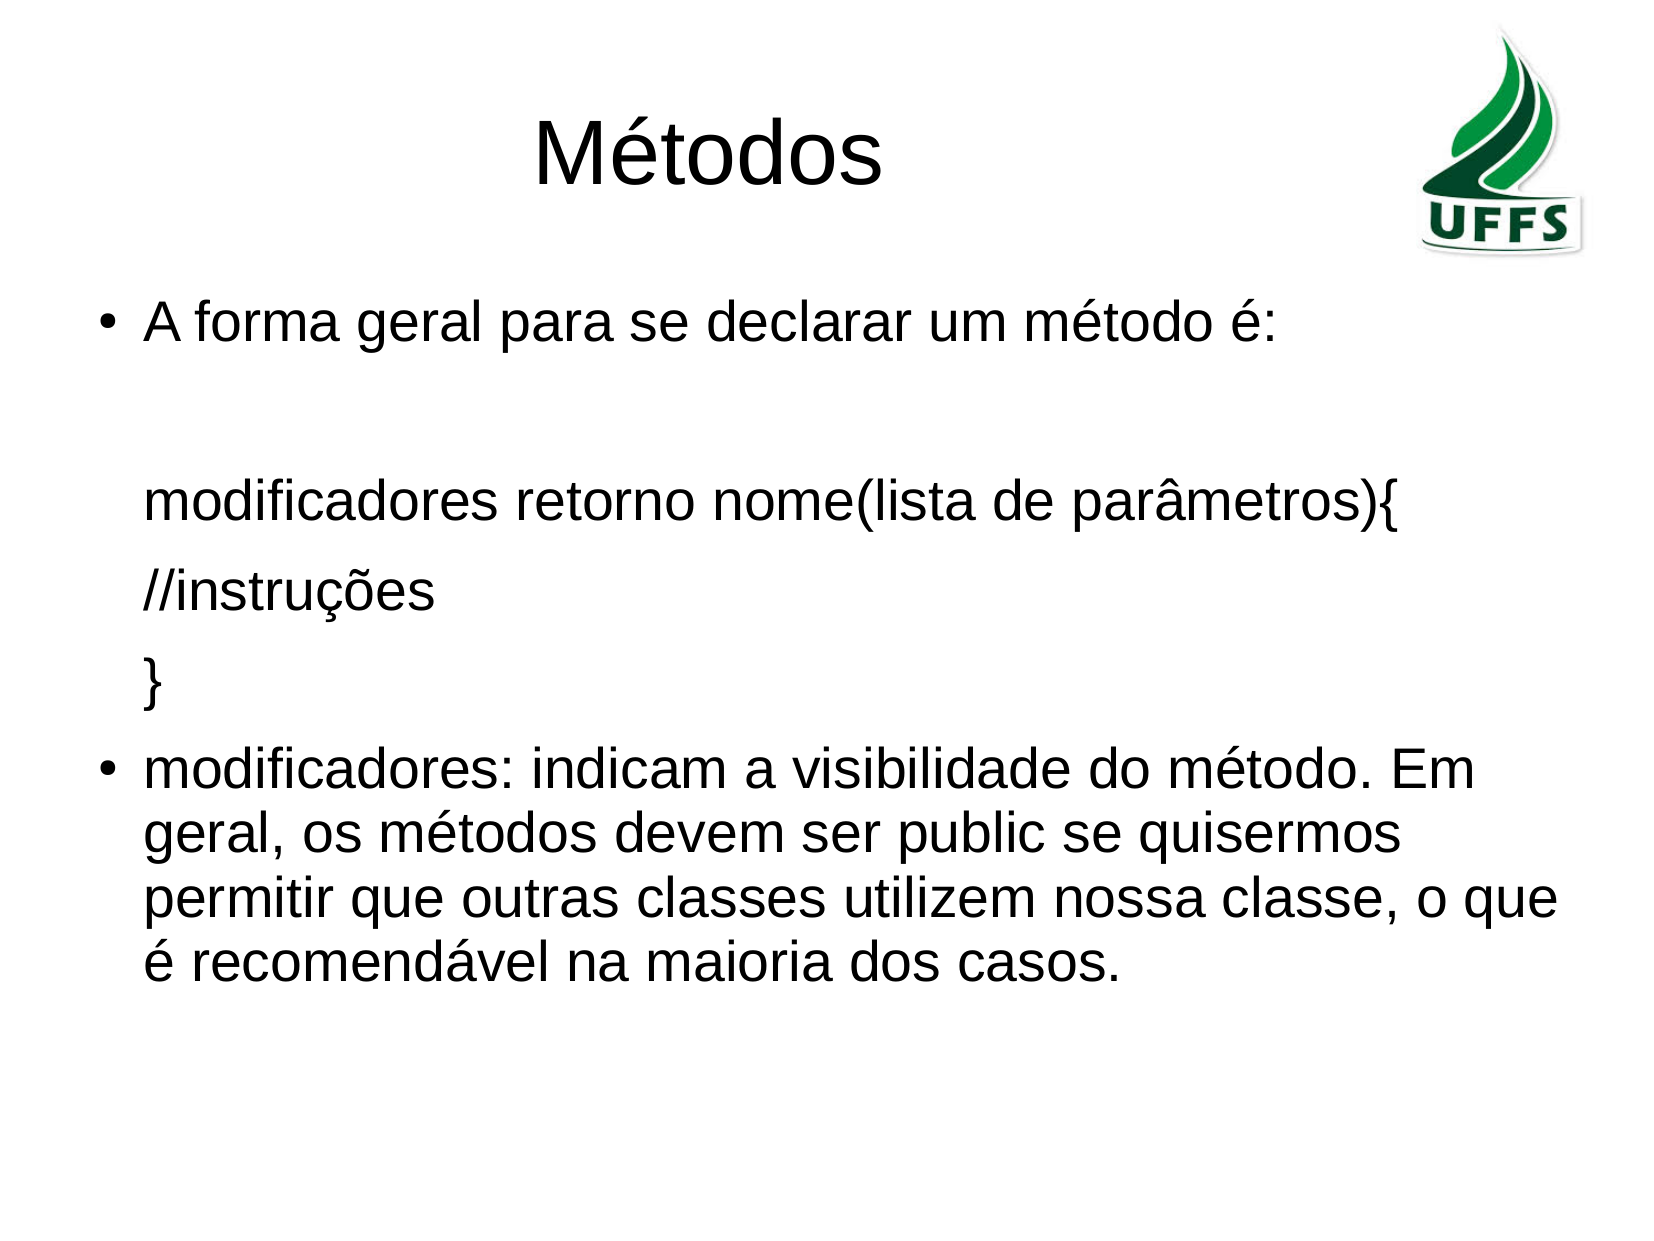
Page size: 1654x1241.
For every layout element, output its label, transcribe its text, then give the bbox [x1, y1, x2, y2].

title Métodos [82, 49, 1335, 257]
list A forma geral para se declarar um método é: modificadores retorno nome(lista de parâmetros){ //instruções } modificadores: indicam a visibilidade do método. Em geral, os métodos devem ser public se quisermos permitir que outras classes utilizem nossa classe, o que é recomendável na maioria dos casos. [82, 290, 1571, 1010]
picture [1381, 20, 1624, 272]
